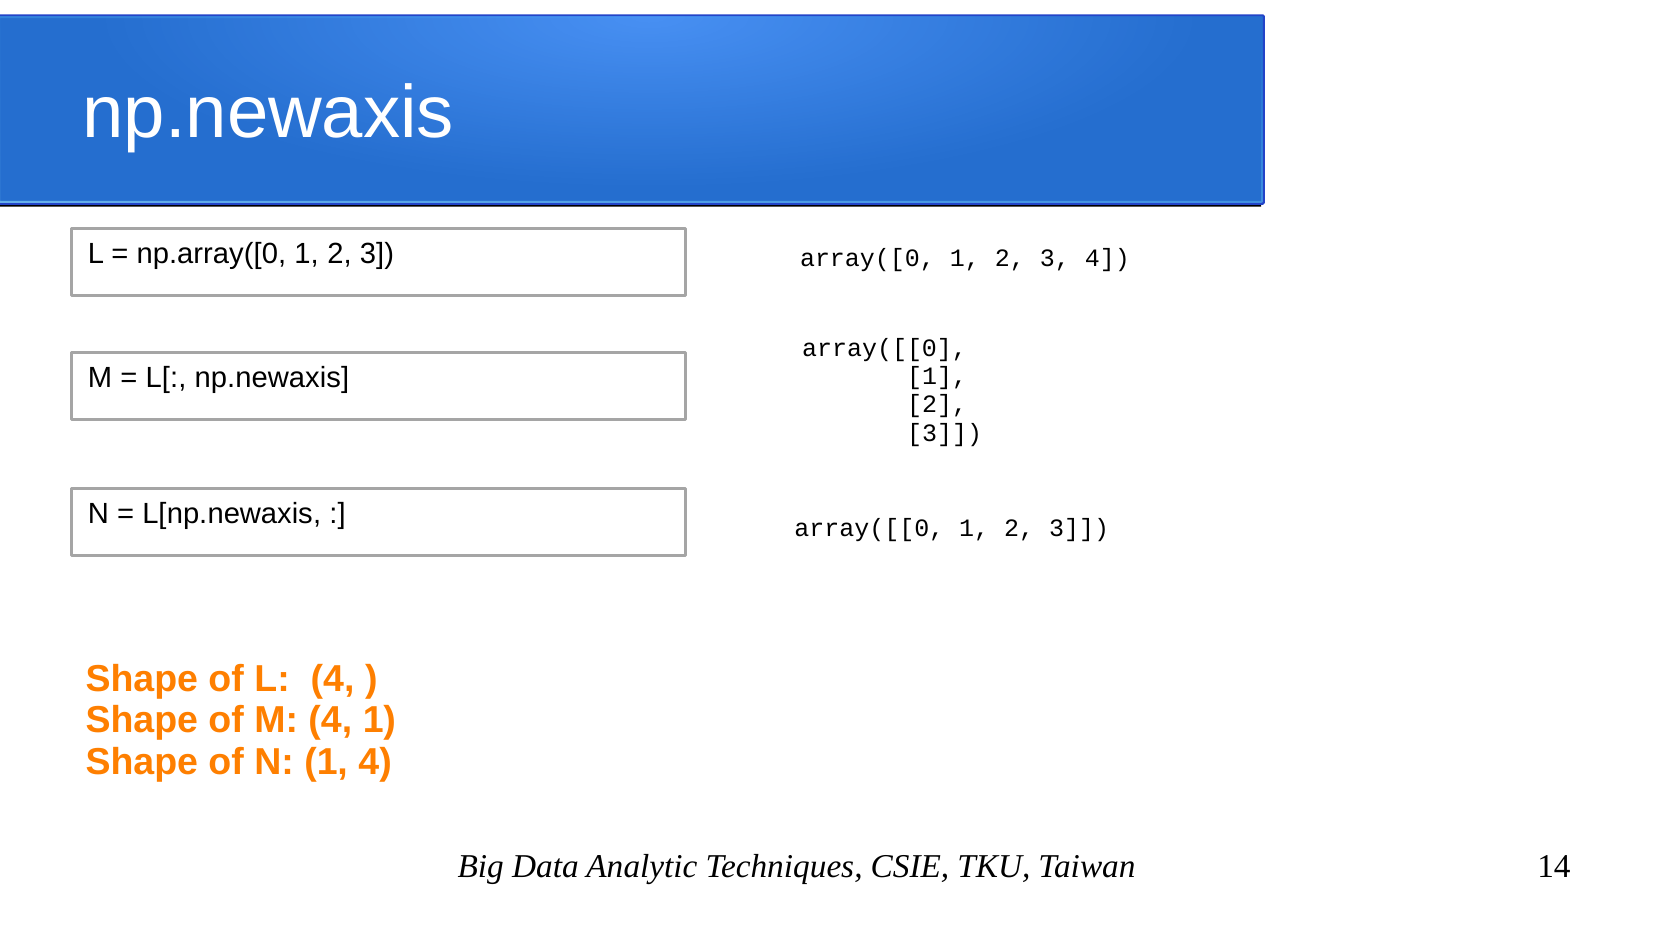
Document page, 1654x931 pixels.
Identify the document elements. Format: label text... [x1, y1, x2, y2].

text_box array([0, 1, 2, 3, 4]) [785, 238, 1276, 284]
text_box N = L[np.newaxis, :] [71, 488, 686, 556]
text_box array([[0], [1], [2], [3]]) [787, 328, 1069, 461]
text_box Shape of L: (4, ) Shape of M: (4, 1) Shape of N: (1, 4) [70, 649, 662, 791]
text_box M = L[:, np.newaxis] [71, 352, 686, 420]
text_box array([[0, 1, 2, 3]]) [779, 507, 1170, 580]
text_box L = np.array([0, 1, 2, 3]) [71, 228, 686, 296]
title np.newaxis [82, 35, 1235, 189]
